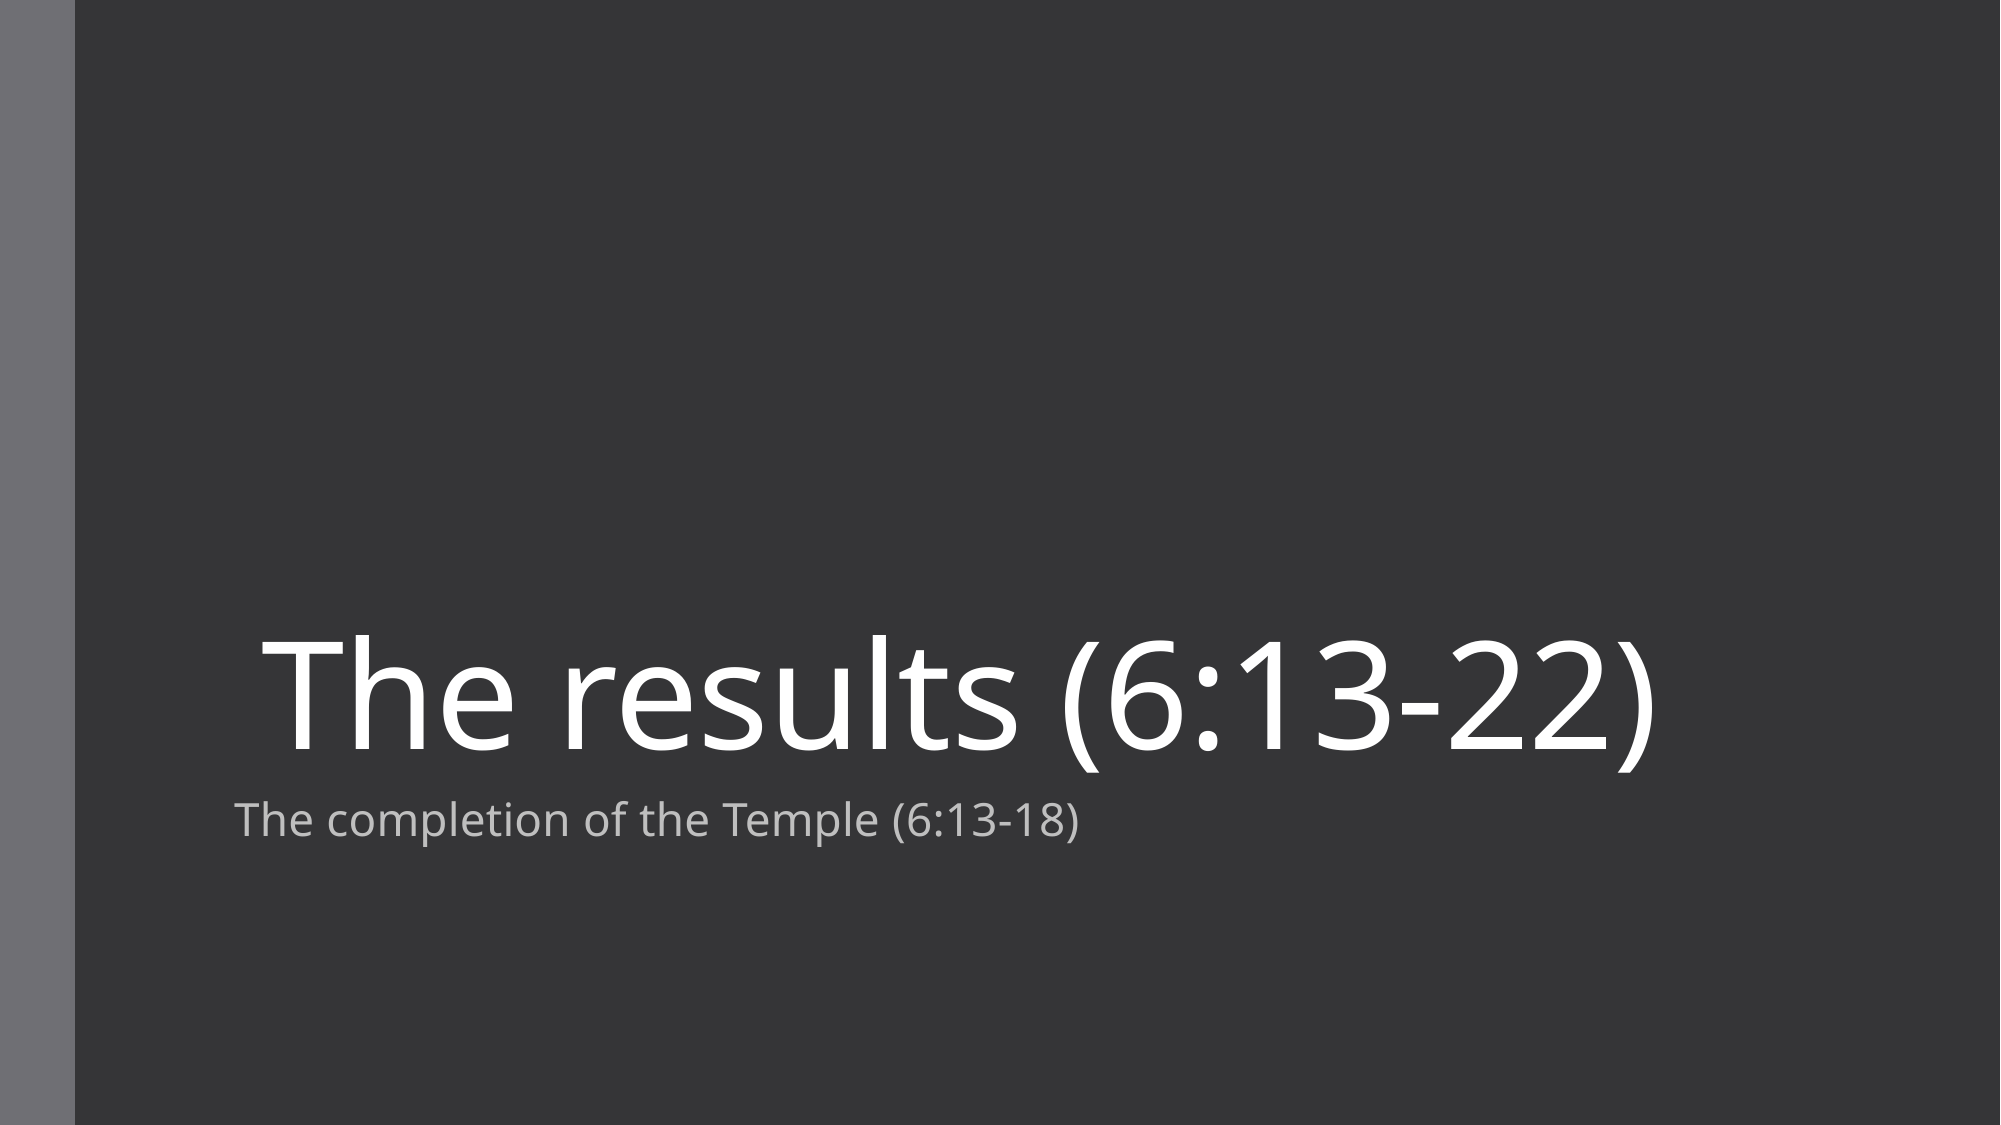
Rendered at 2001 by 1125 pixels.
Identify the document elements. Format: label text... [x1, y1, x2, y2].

subtitle The completion of the Temple (6:13-18) [206, 787, 1752, 1066]
title The results (6:13-22) [206, 124, 1752, 787]
